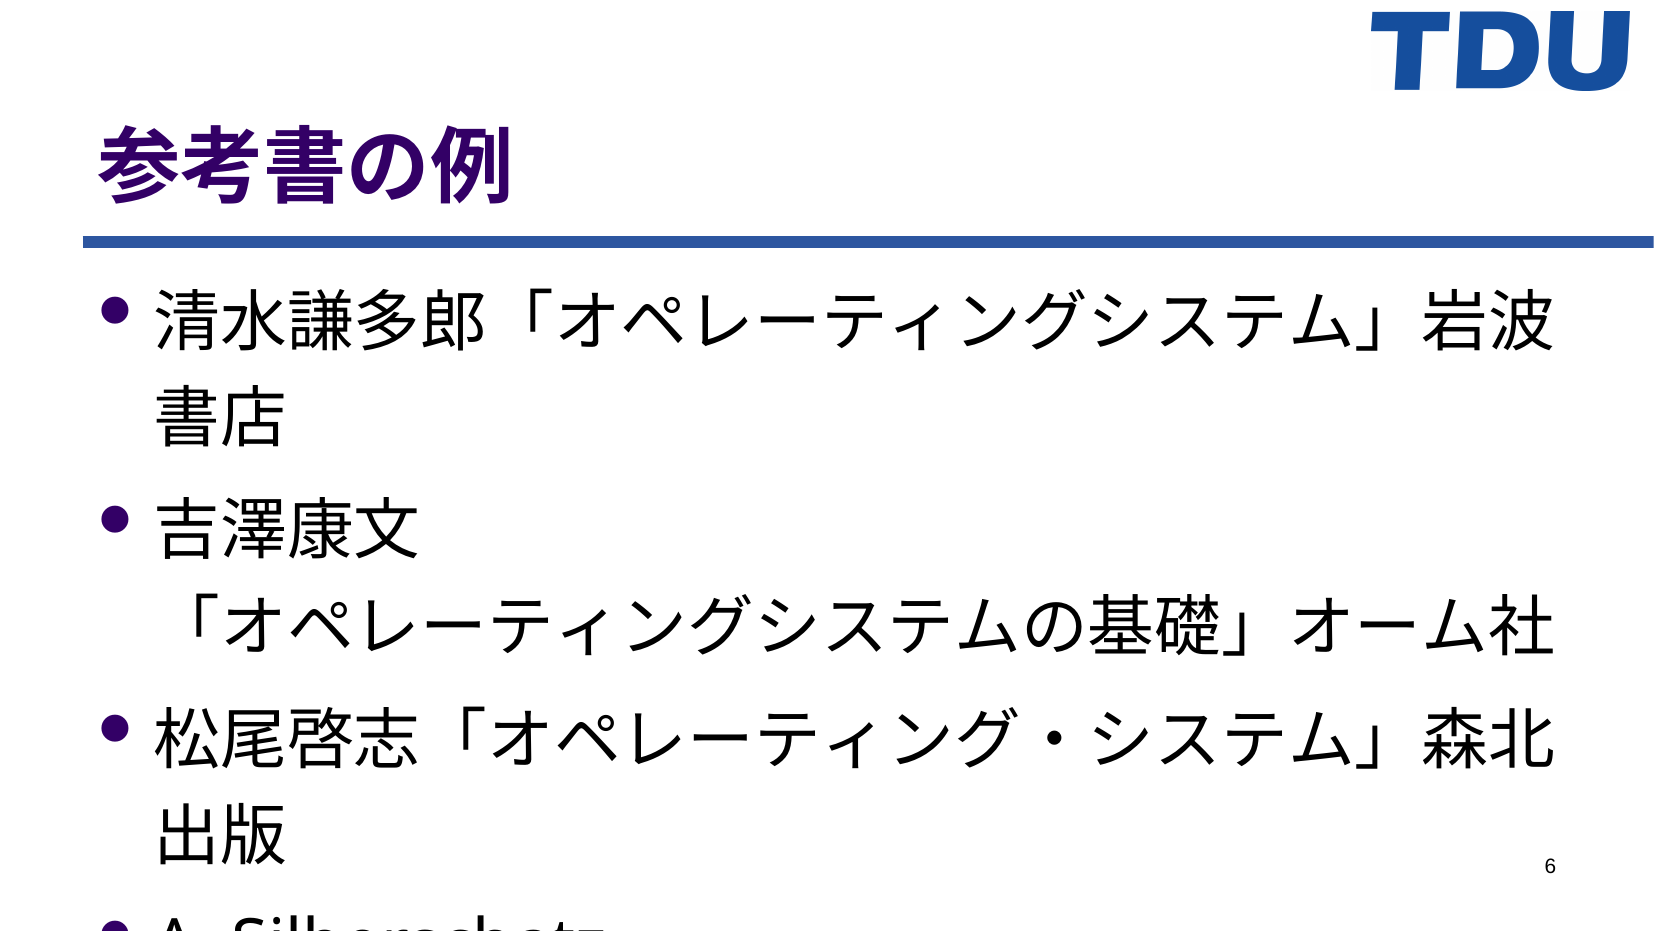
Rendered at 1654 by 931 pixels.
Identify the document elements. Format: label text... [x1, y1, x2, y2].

picture [1371, 11, 1630, 91]
title 参考書の例 [82, 51, 1571, 228]
list 清水謙多郎「オペレーティングシステム」岩波書店 吉澤康文 「オペレーティングシステムの基礎」オーム社 松尾啓志「オペレーティング・システム」森北出版 A. Silberschatz 「オペレーティングシステムの概念」共立出版 [82, 259, 1607, 831]
